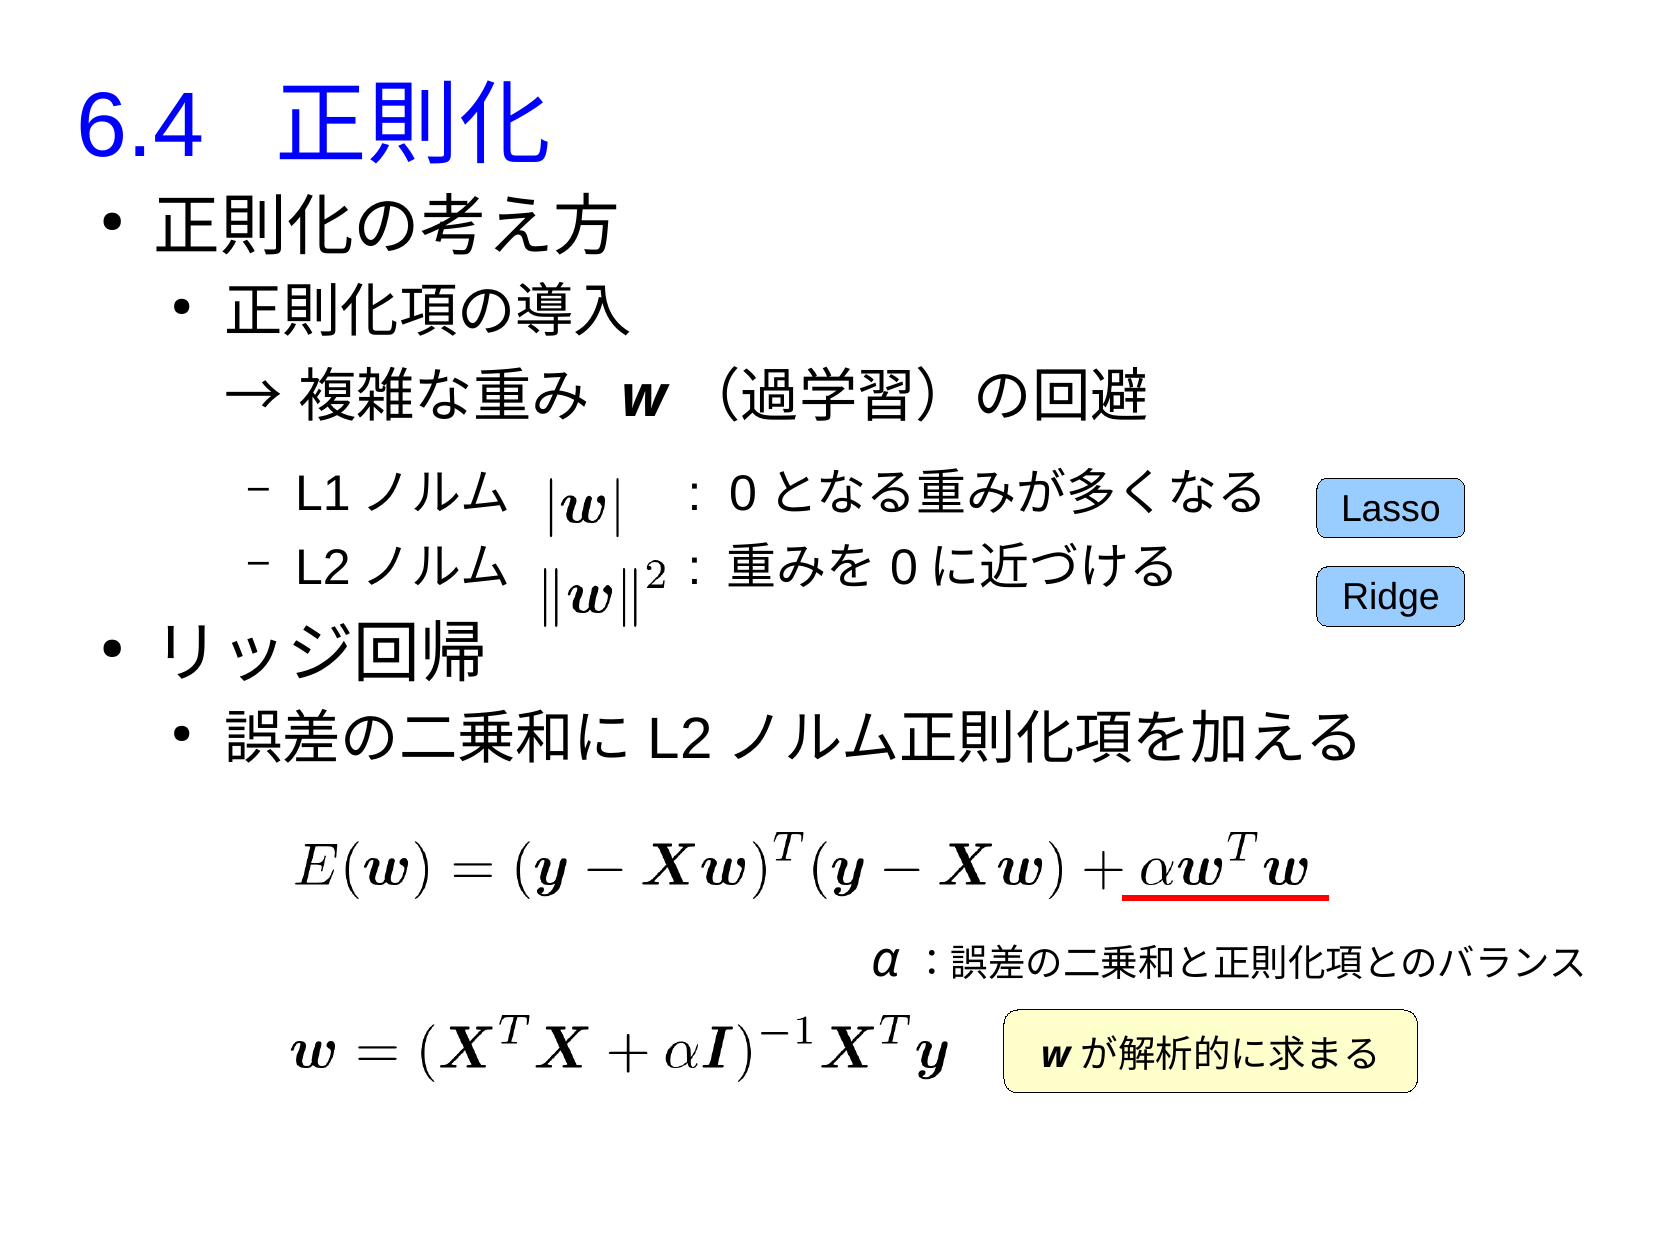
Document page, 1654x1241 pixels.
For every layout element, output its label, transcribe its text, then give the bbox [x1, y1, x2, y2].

picture [295, 832, 1308, 899]
picture [543, 560, 665, 627]
text_box α：誤差の二乗和と正則化項とのバランス [856, 915, 1602, 996]
text_box wが解析的に求まる [1003, 1009, 1418, 1093]
text_box Ridge [1316, 566, 1465, 627]
picture [290, 1015, 948, 1082]
title 6.4 正則化 [76, 52, 1565, 190]
text_box Lasso [1316, 478, 1465, 538]
picture [549, 478, 619, 537]
list 正則化の考え方 正則化項の導入 →複雑な重み w（過学習）の回避 L1ノルム : 0となる重みが多くなる L2ノルム : 重みを0に近づける リッジ回帰 誤差の二乗和にL2ノルム正則化項を加える [82, 177, 1571, 1013]
